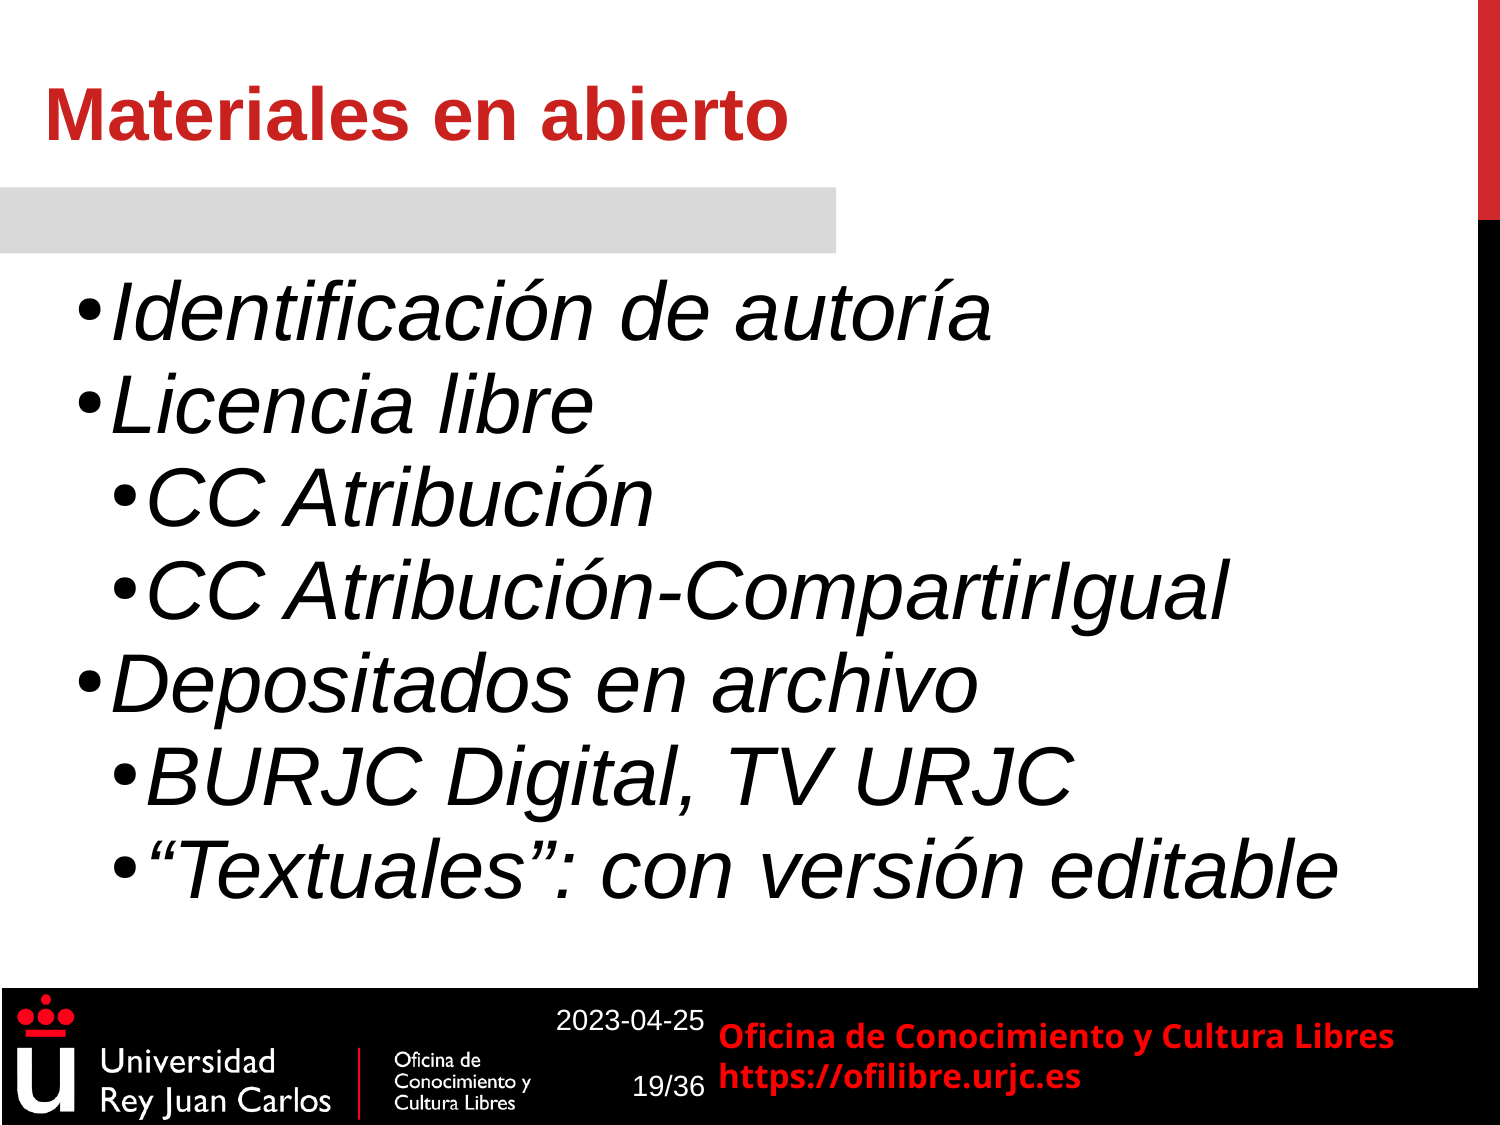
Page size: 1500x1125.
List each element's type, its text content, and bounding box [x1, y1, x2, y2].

text_box Identificación de autoría Licencia libre CC Atribución CC Atribución-CompartirIgual Depositados en archivo BURJC Digital, TV URJC “Textuales”: con versión editable [60, 258, 1456, 961]
title [75, 7, 1425, 196]
text_box Materiales en abierto [30, 64, 1306, 248]
picture [17, 994, 531, 1120]
